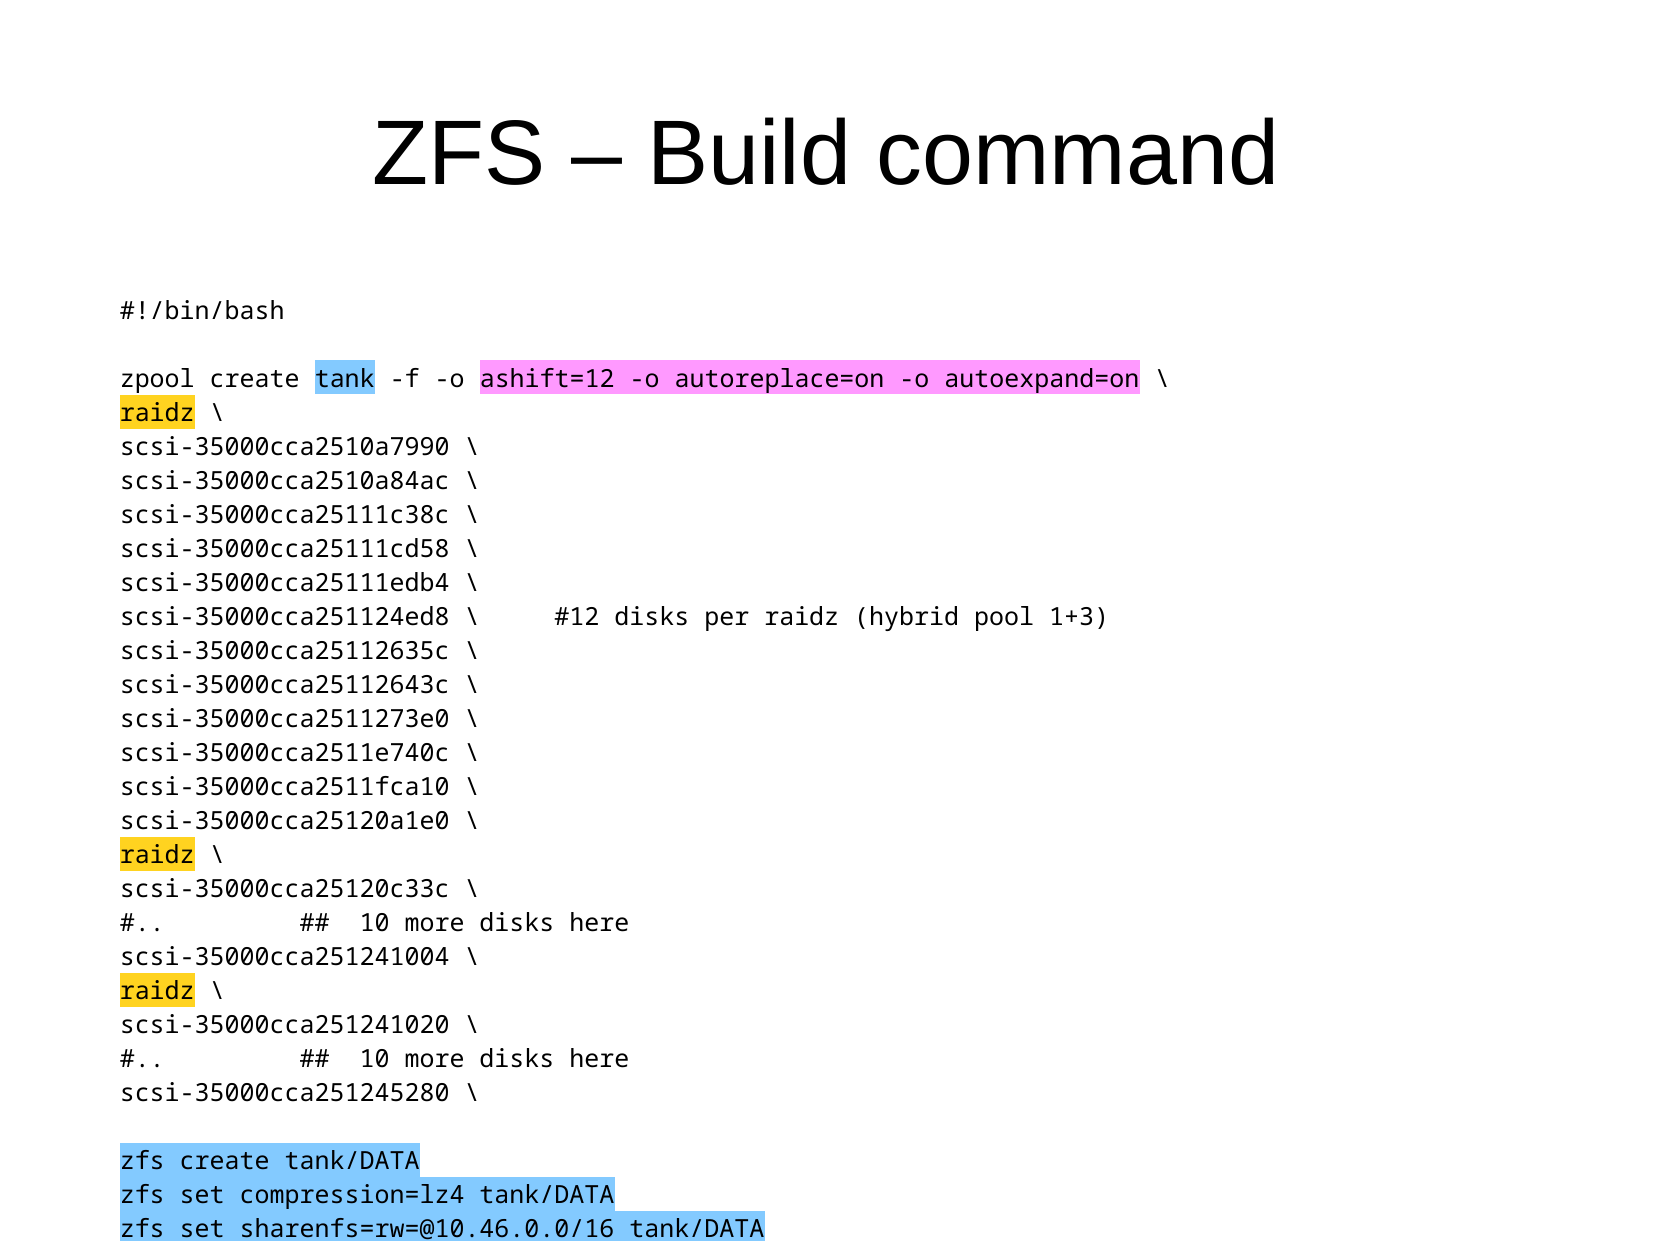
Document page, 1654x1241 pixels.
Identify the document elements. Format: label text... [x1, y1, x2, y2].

text_box #!/bin/bash zpool create tank -f -o ashift=12 -o autoreplace=on -o autoexpand=on \ raidz \ scsi-35000cca2510a7990 \ scsi-35000cca2510a84ac \ scsi-35000cca25111c38c \ scsi-35000cca25111cd58 \ scsi-35000cca25111edb4 \ scsi-35000cca251124ed8 \ #12 disks per raidz (hybrid pool 1+3) scsi-35000cca25112635c \ scsi-35000cca25112643c \ scsi-35000cca2511273e0 \ scsi-35000cca2511e740c \ scsi-35000cca2511fca10 \ scsi-35000cca25120a1e0 \ raidz \ scsi-35000cca25120c33c \ #.. ## 10 more disks here scsi-35000cca251241004 \ raidz \ scsi-35000cca251241020 \ #.. ## 10 more disks here scsi-35000cca251245280 \ zfs create tank/DATA zfs set compression=lz4 tank/DATA zfs set sharenfs=rw=@10.46.0.0/16 tank/DATA [105, 285, 1443, 1186]
title ZFS – Build command [82, 49, 1571, 257]
